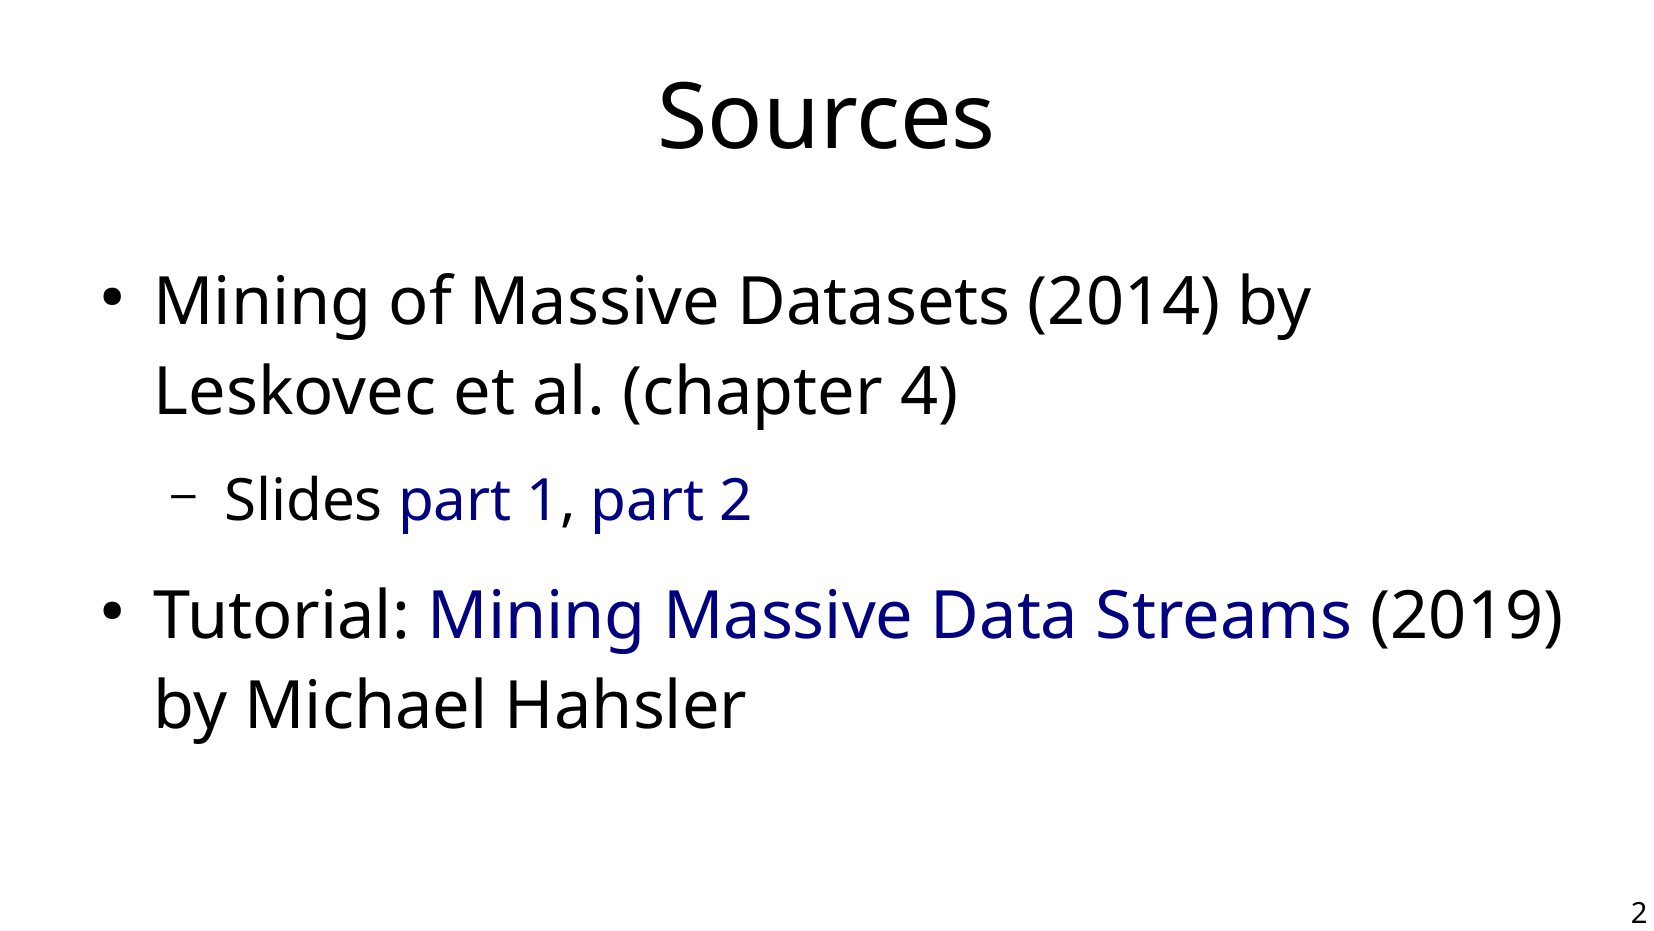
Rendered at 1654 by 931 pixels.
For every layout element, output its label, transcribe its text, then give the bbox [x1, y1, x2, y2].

title Sources [82, 1, 1571, 226]
list Mining of Massive Datasets (2014) by Leskovec et al. (chapter 4) Slides part 1, part 2 Tutorial: Mining Massive Data Streams (2019) by Michael Hahsler [82, 253, 1571, 793]
